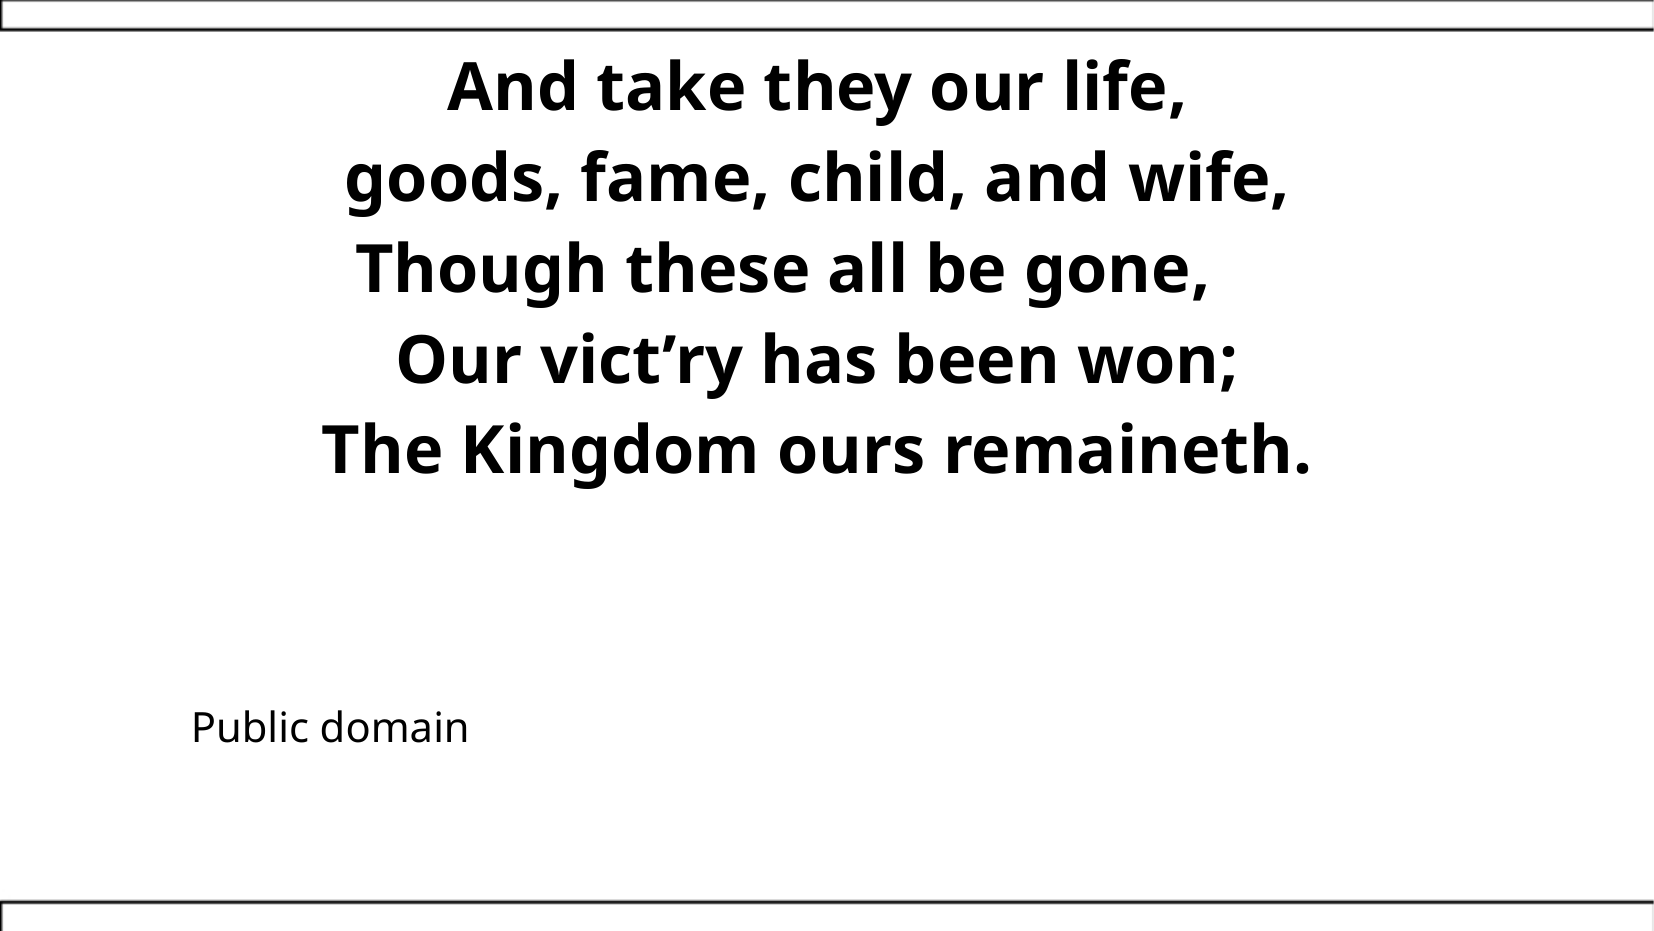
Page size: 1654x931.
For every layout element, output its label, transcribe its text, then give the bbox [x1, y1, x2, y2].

picture [0, 0, 1654, 931]
text_box And take they our life, goods, fame, child, and wife, Though these all be gone, Our vict’ry has been won; The Kingdom ours remaineth. Public domain [90, 32, 1546, 796]
